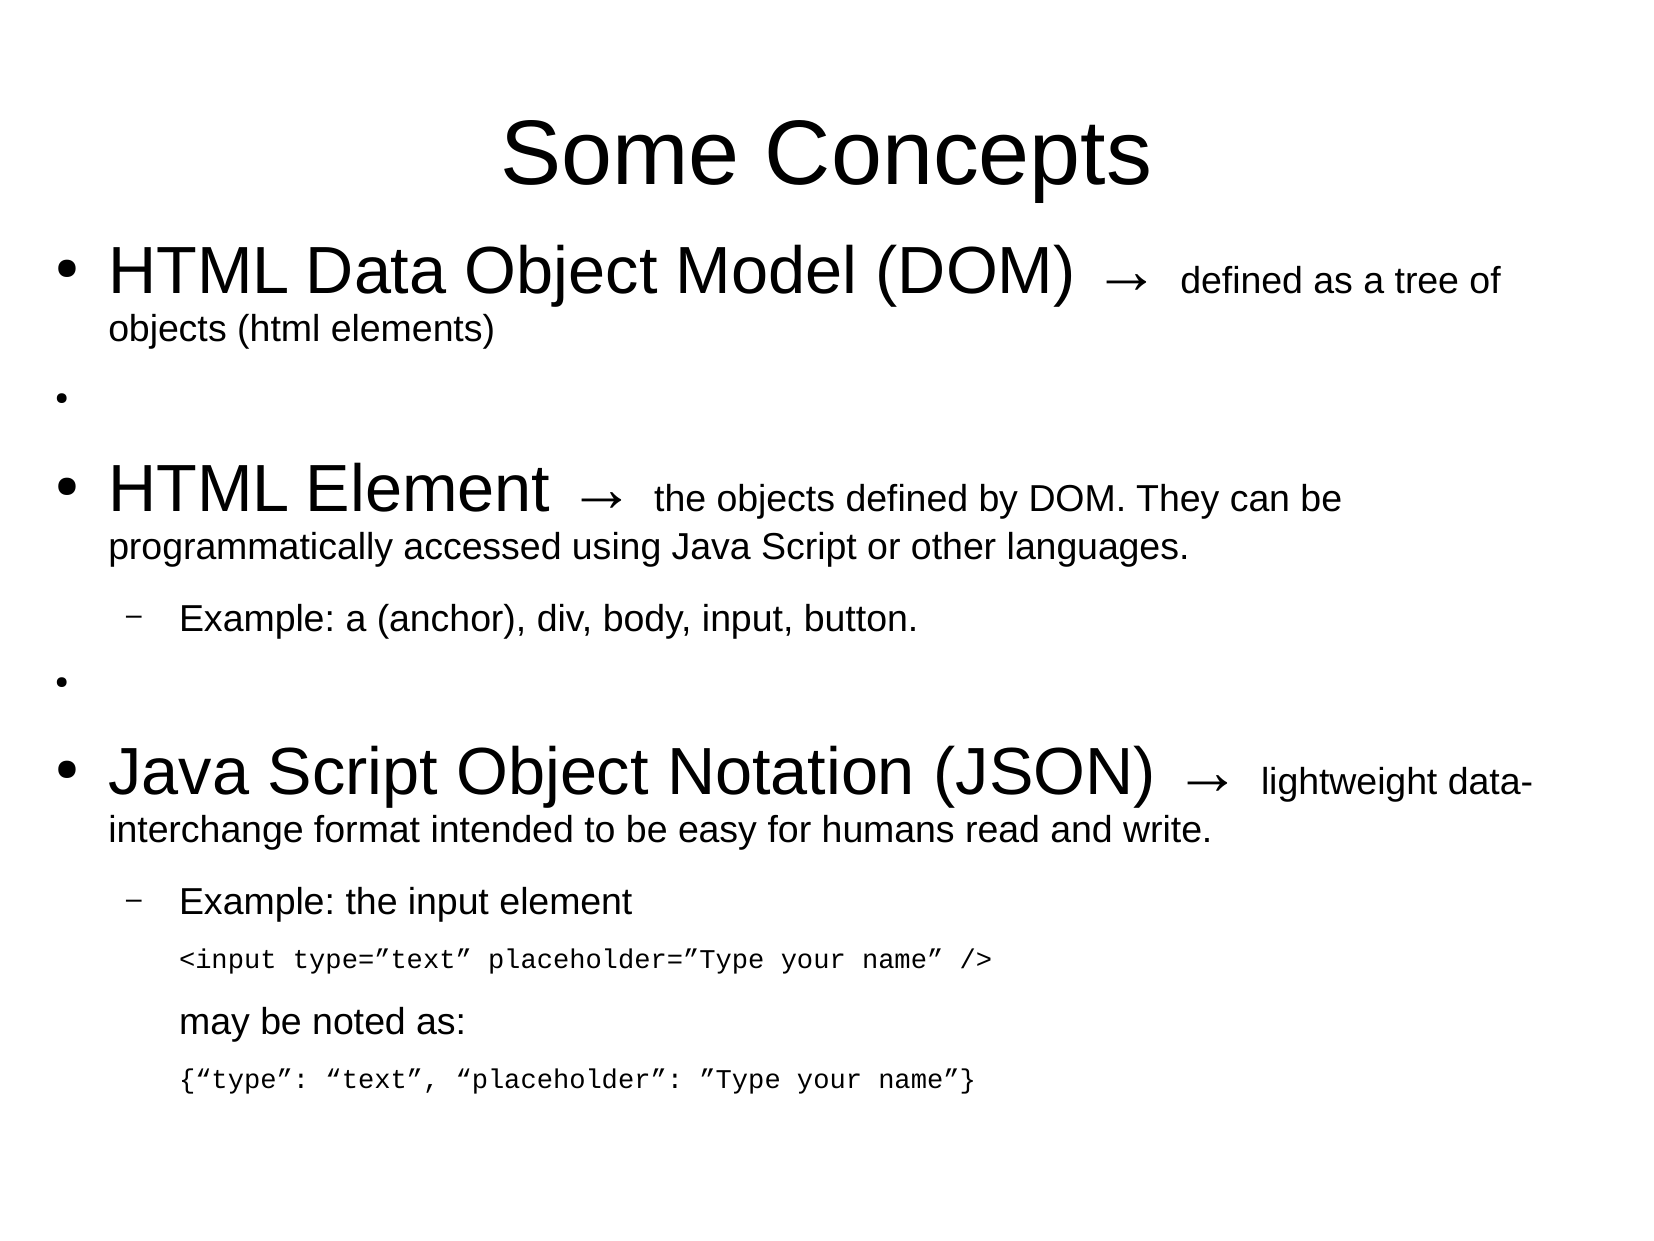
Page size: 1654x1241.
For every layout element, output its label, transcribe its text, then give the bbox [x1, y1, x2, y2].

title Some Concepts [82, 49, 1571, 232]
list HTML Data Object Model (DOM) → defined as a tree of objects (html elements) HTML Element → the objects defined by DOM. They can be programmatically accessed using Java Script or other languages. Example: a (anchor), div, body, input, button. Java Script Object Notation (JSON) → lightweight data-interchange format intended to be easy for humans read and write. Example: the input element <input type=”text” placeholder=”Type your name” /> may be noted as: {“type”: “text”, “placeholder”: ”Type your name”} [37, 232, 1613, 1163]
